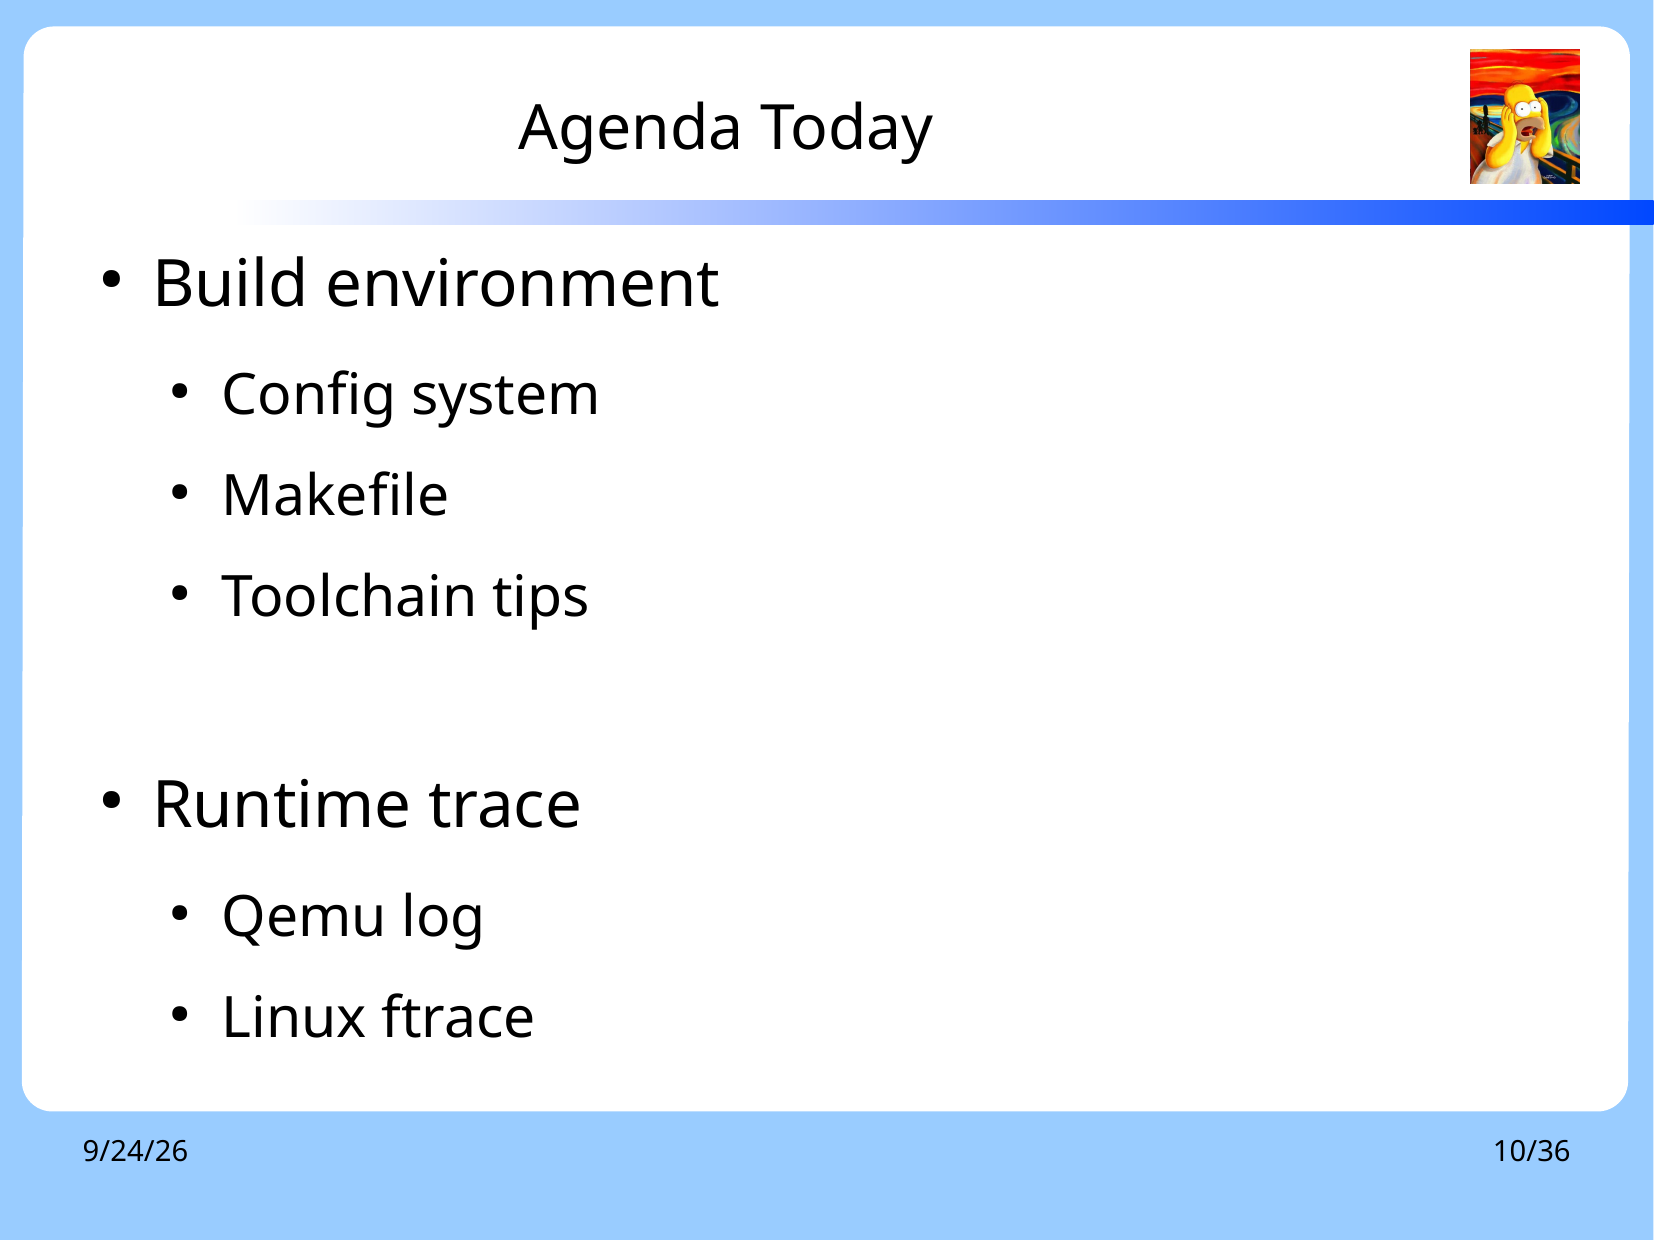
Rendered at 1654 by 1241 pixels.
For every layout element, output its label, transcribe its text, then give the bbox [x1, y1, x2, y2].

picture [1470, 49, 1580, 184]
list Build environment Config system Makefile Toolchain tips Runtime trace Qemu log Linux ftrace [82, 236, 1571, 1055]
title Agenda Today [82, 49, 1371, 201]
